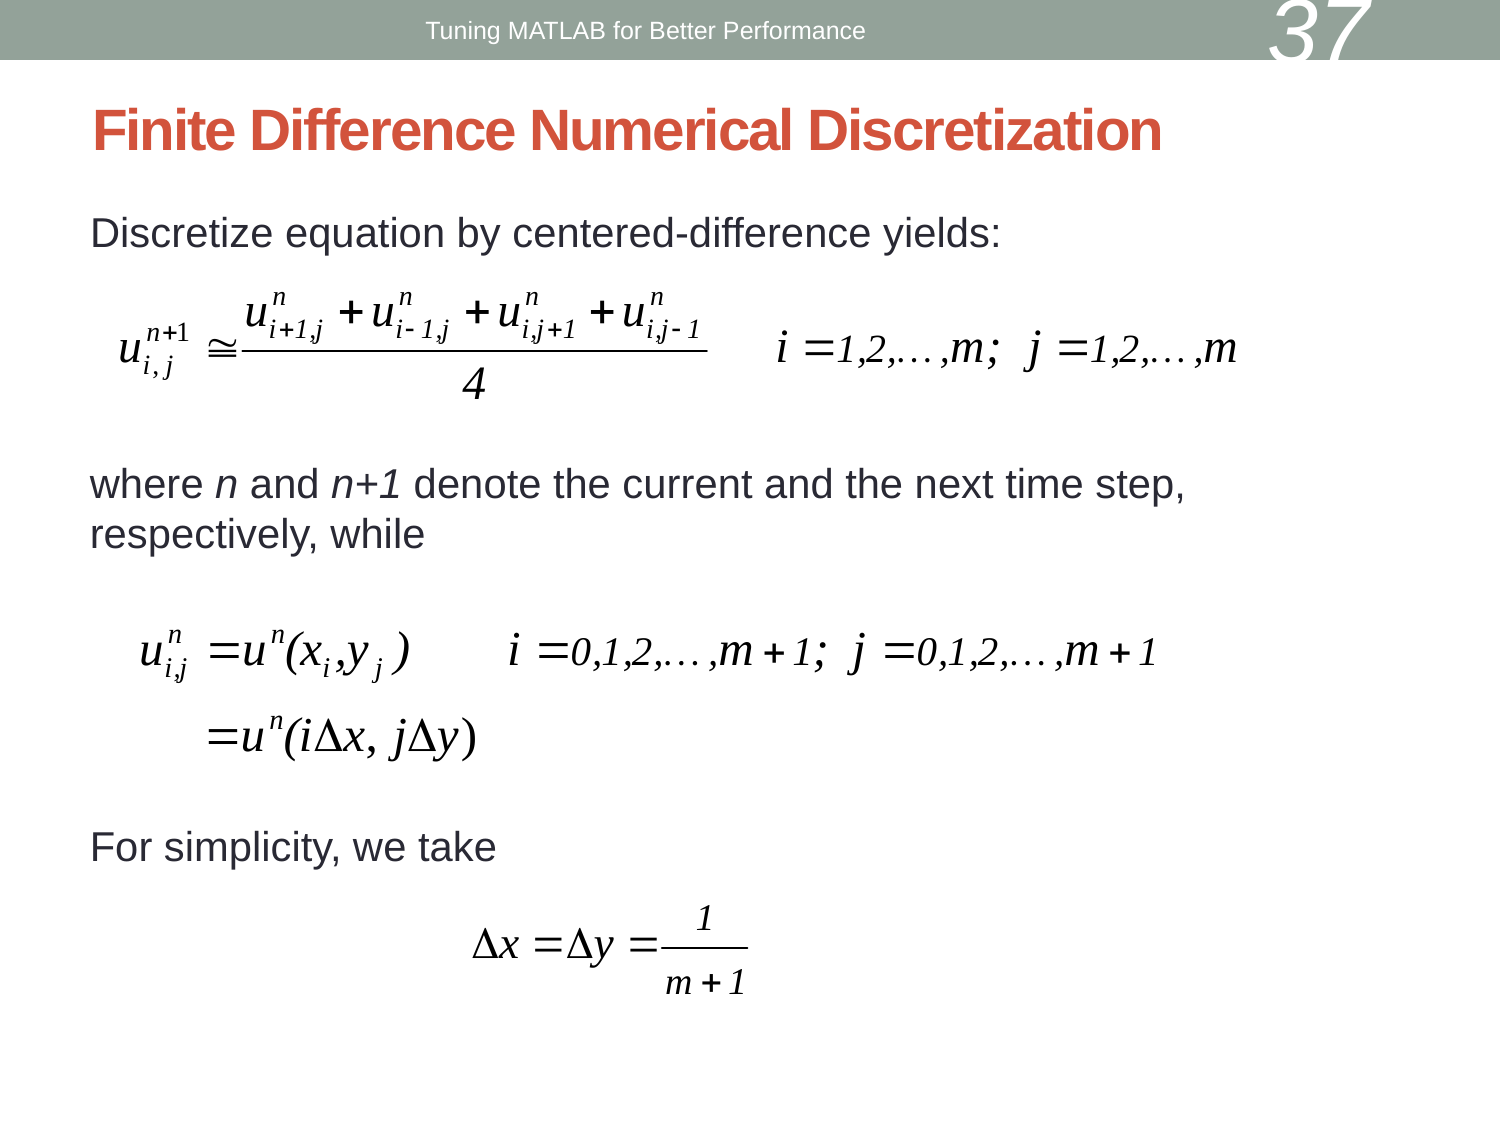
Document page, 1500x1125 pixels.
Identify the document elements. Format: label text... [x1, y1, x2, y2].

list Discretize equation by centered-difference yields: [75, 565, 1425, 1019]
list Discretize equation by centered-difference yields: [75, 197, 1425, 449]
text_box where n and n+1 denote the current and the next time step, respectively, while [74, 449, 1438, 565]
title Finite Difference Numerical Discretization [77, 66, 1357, 188]
chart [134, 610, 1168, 775]
text_box For simplicity, we take [75, 812, 625, 878]
slide_number <number> [1252, 0, 1428, 54]
picture [112, 275, 1246, 411]
footer Tuning MATLAB for Better Performance [410, 3, 1086, 57]
picture [464, 887, 757, 1005]
picture [133, 610, 1165, 773]
chart [466, 887, 759, 1006]
